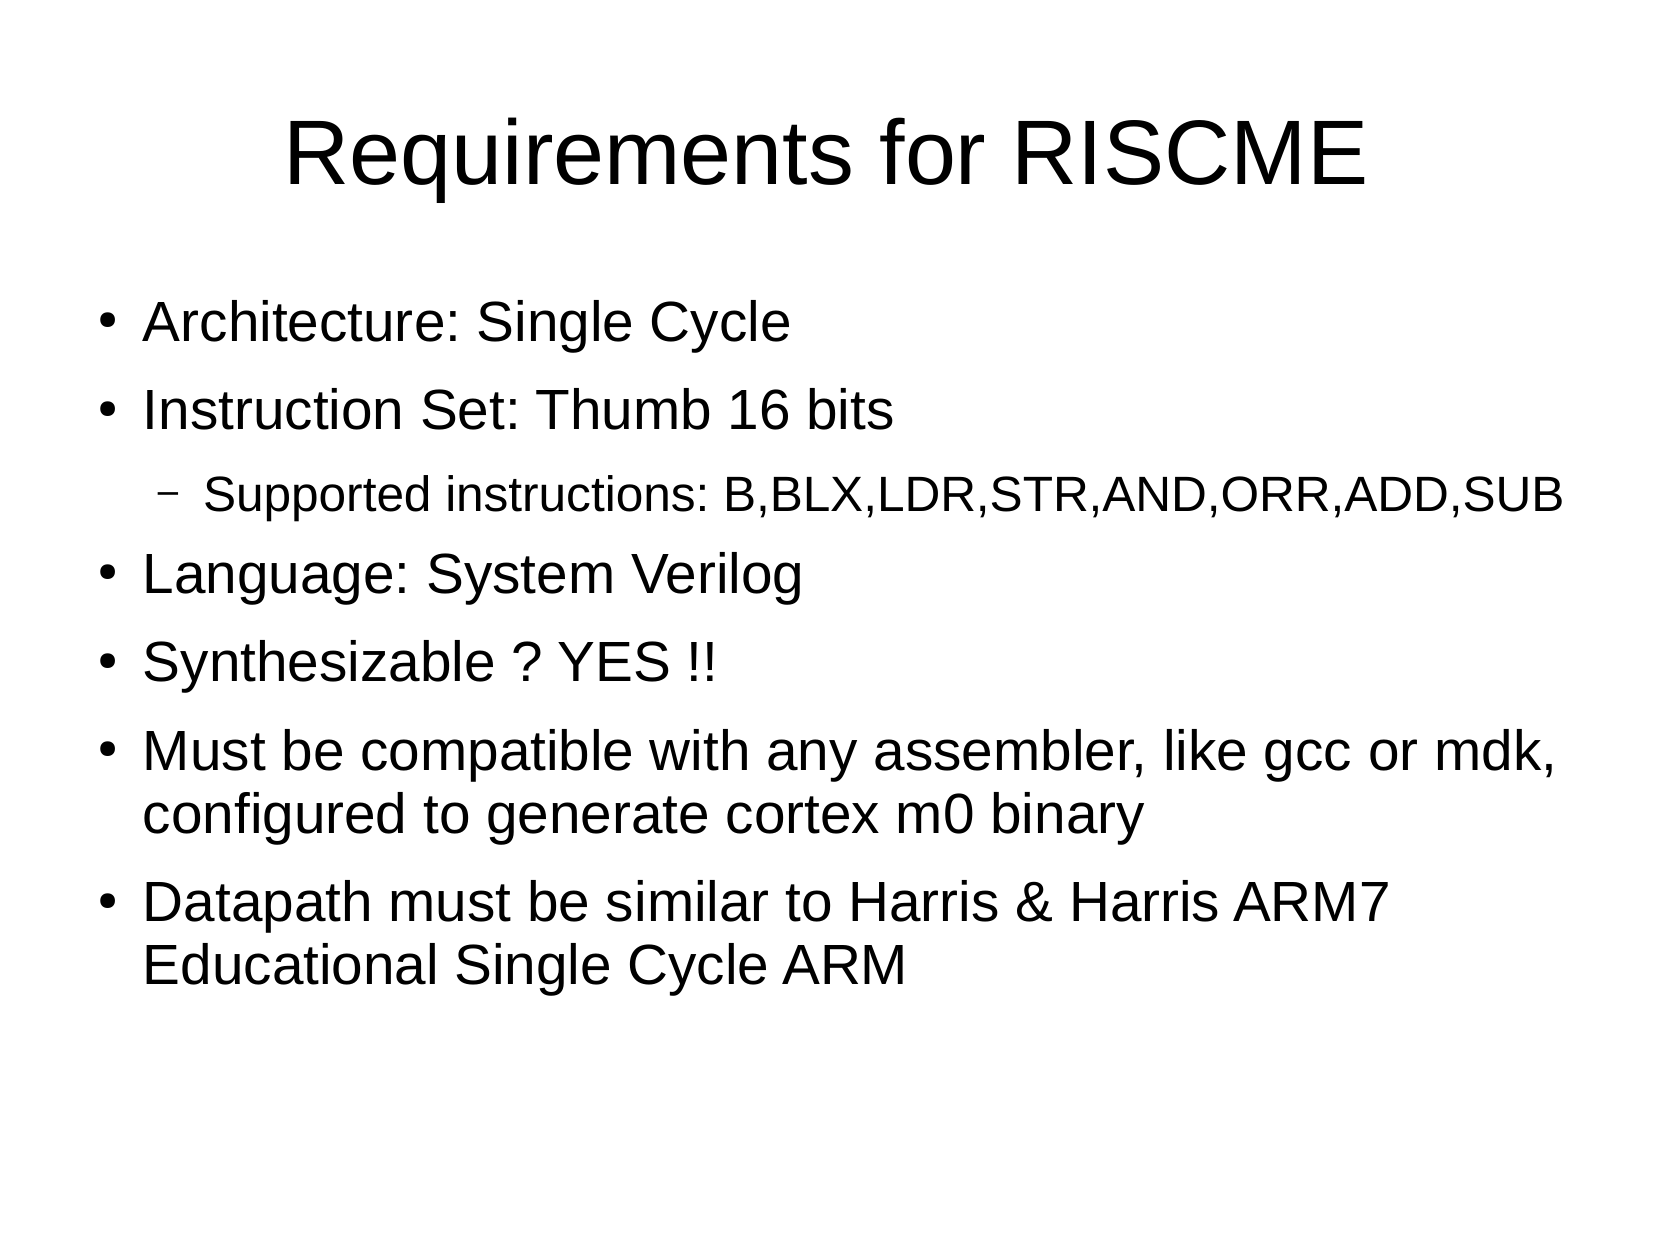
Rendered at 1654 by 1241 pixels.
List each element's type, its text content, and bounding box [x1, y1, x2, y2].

list Architecture: Single Cycle Instruction Set: Thumb 16 bits Supported instructions: B,BLX,LDR,STR,AND,ORR,ADD,SUB Language: System Verilog Synthesizable ? YES !! Must be compatible with any assembler, like gcc or mdk, configured to generate cortex m0 binary Datapath must be similar to Harris & Harris ARM7 Educational Single Cycle ARM [82, 290, 1571, 1010]
title Requirements for RISCME [82, 49, 1571, 257]
